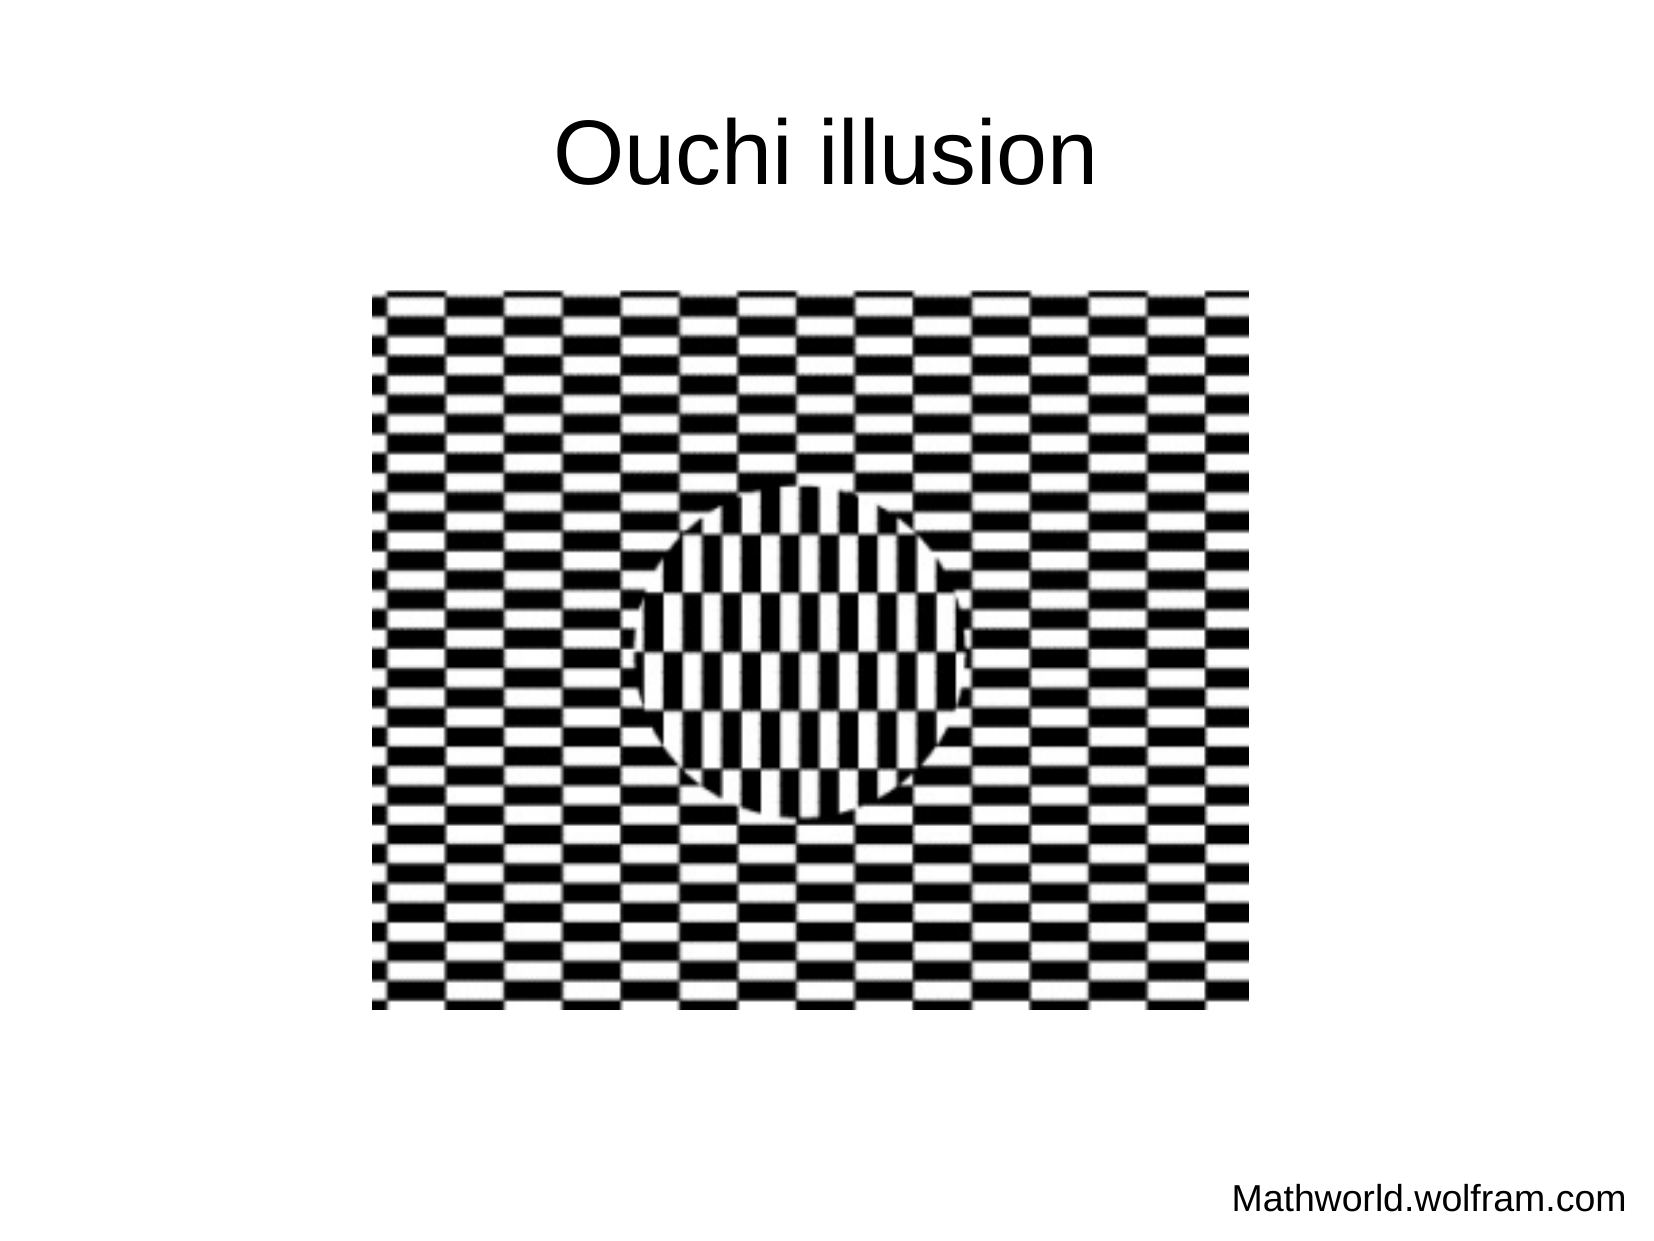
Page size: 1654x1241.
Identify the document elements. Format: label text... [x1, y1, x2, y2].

picture [372, 290, 1249, 1010]
title Ouchi illusion [82, 49, 1571, 257]
text_box Mathworld.wolfram.com [1216, 1170, 1642, 1227]
